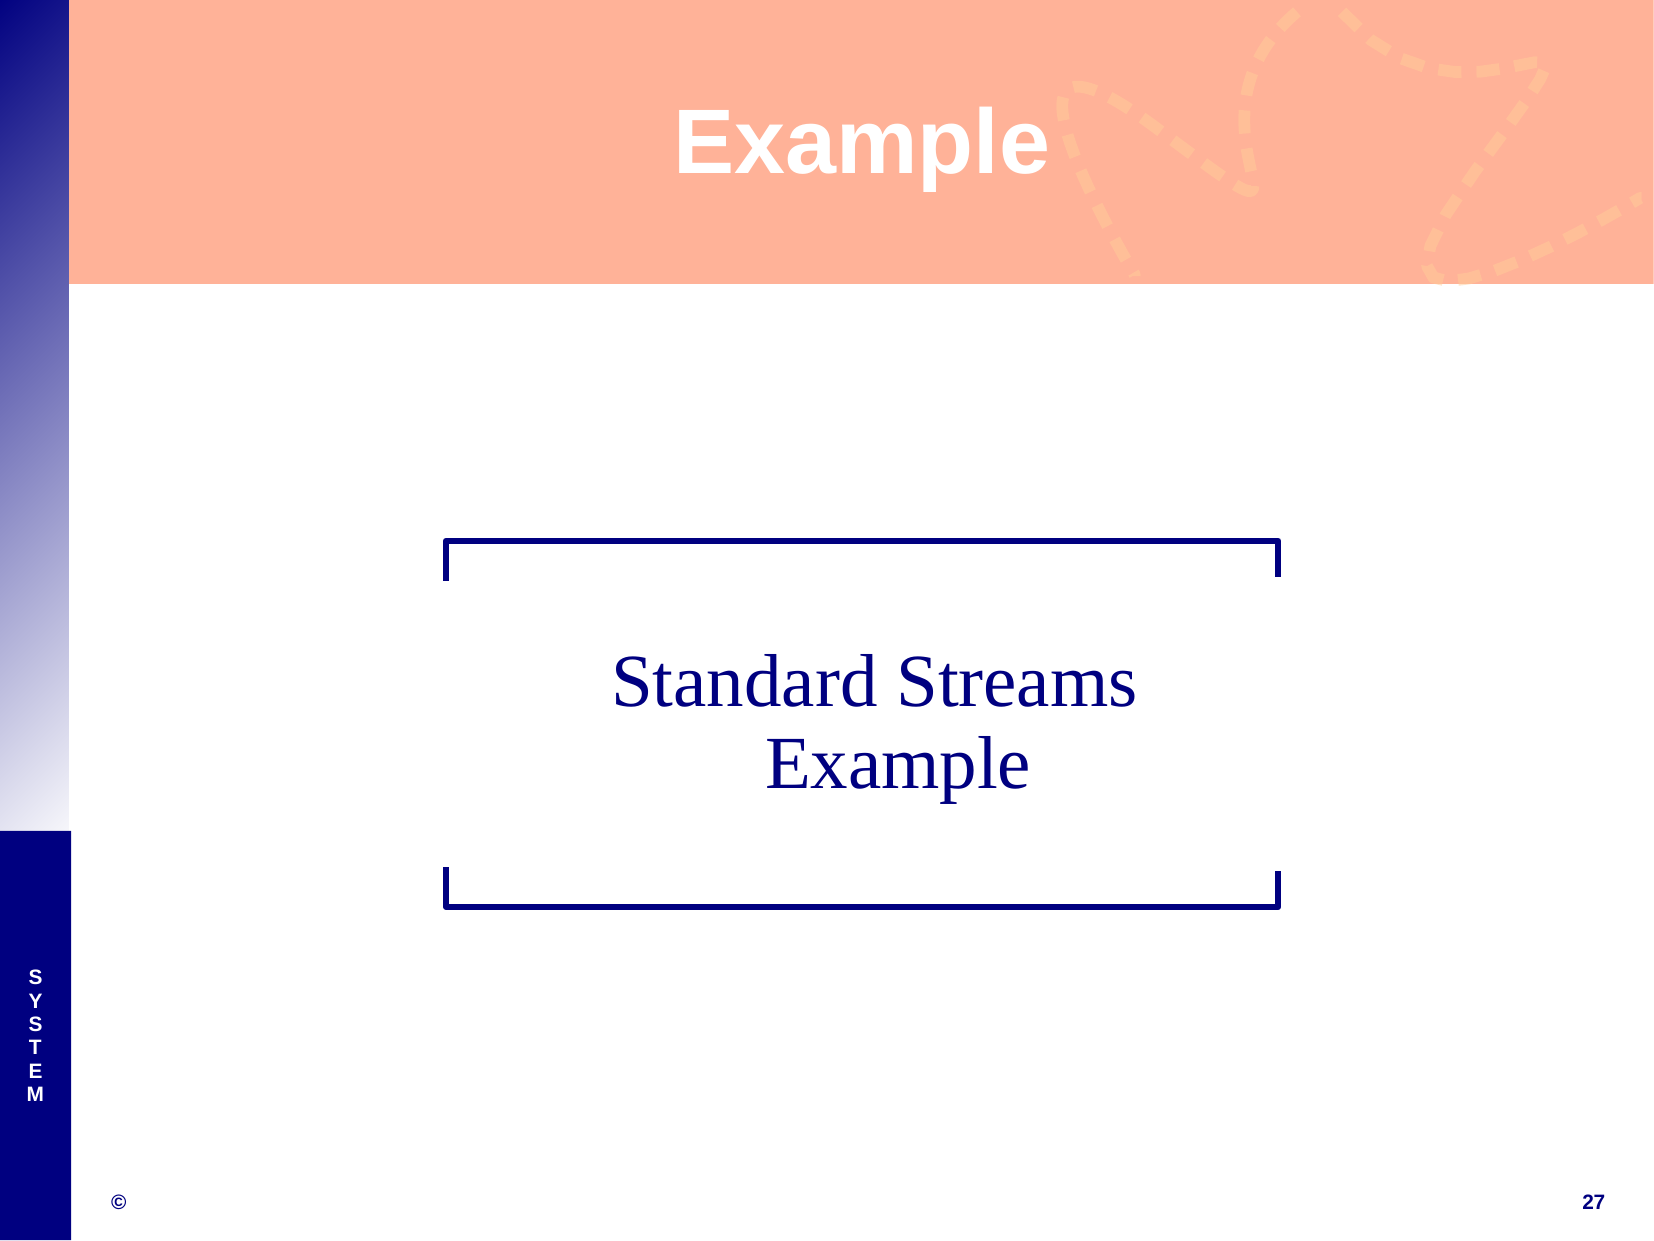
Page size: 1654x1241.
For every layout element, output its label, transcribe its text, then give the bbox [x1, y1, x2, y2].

text_box Standard Streams Example [461, 513, 1263, 931]
title Example [70, 37, 1654, 246]
text_box S Y S T E M [0, 831, 71, 1241]
